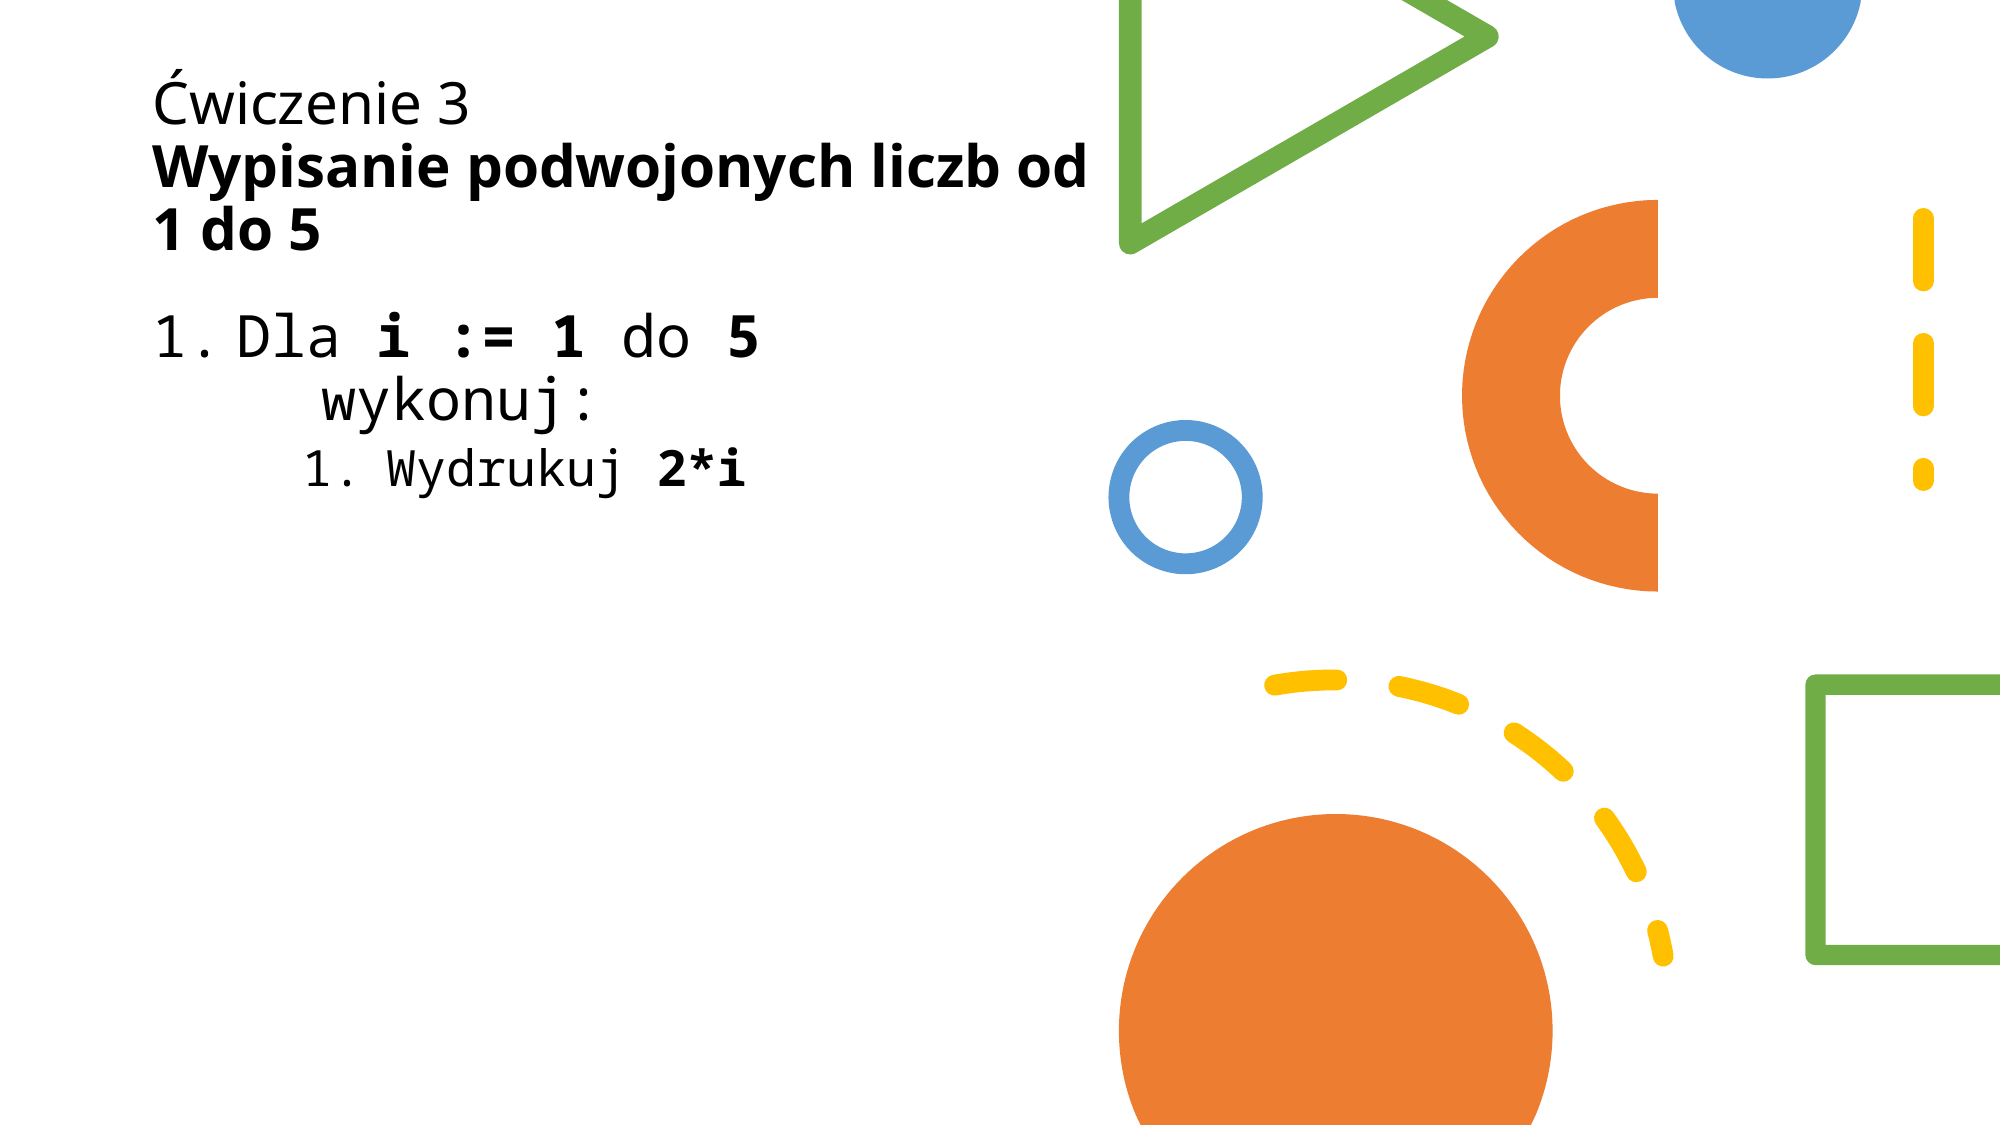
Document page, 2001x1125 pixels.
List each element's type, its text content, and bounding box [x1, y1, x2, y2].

text_box [0, 0, 2000, 1125]
title Ćwiczenie 3 Wypisanie podwojonych liczb od 1 do 5 [137, 59, 1140, 278]
list Dla i := 1 do 5 wykonuj: Wydrukuj 2*i [137, 299, 1050, 1014]
